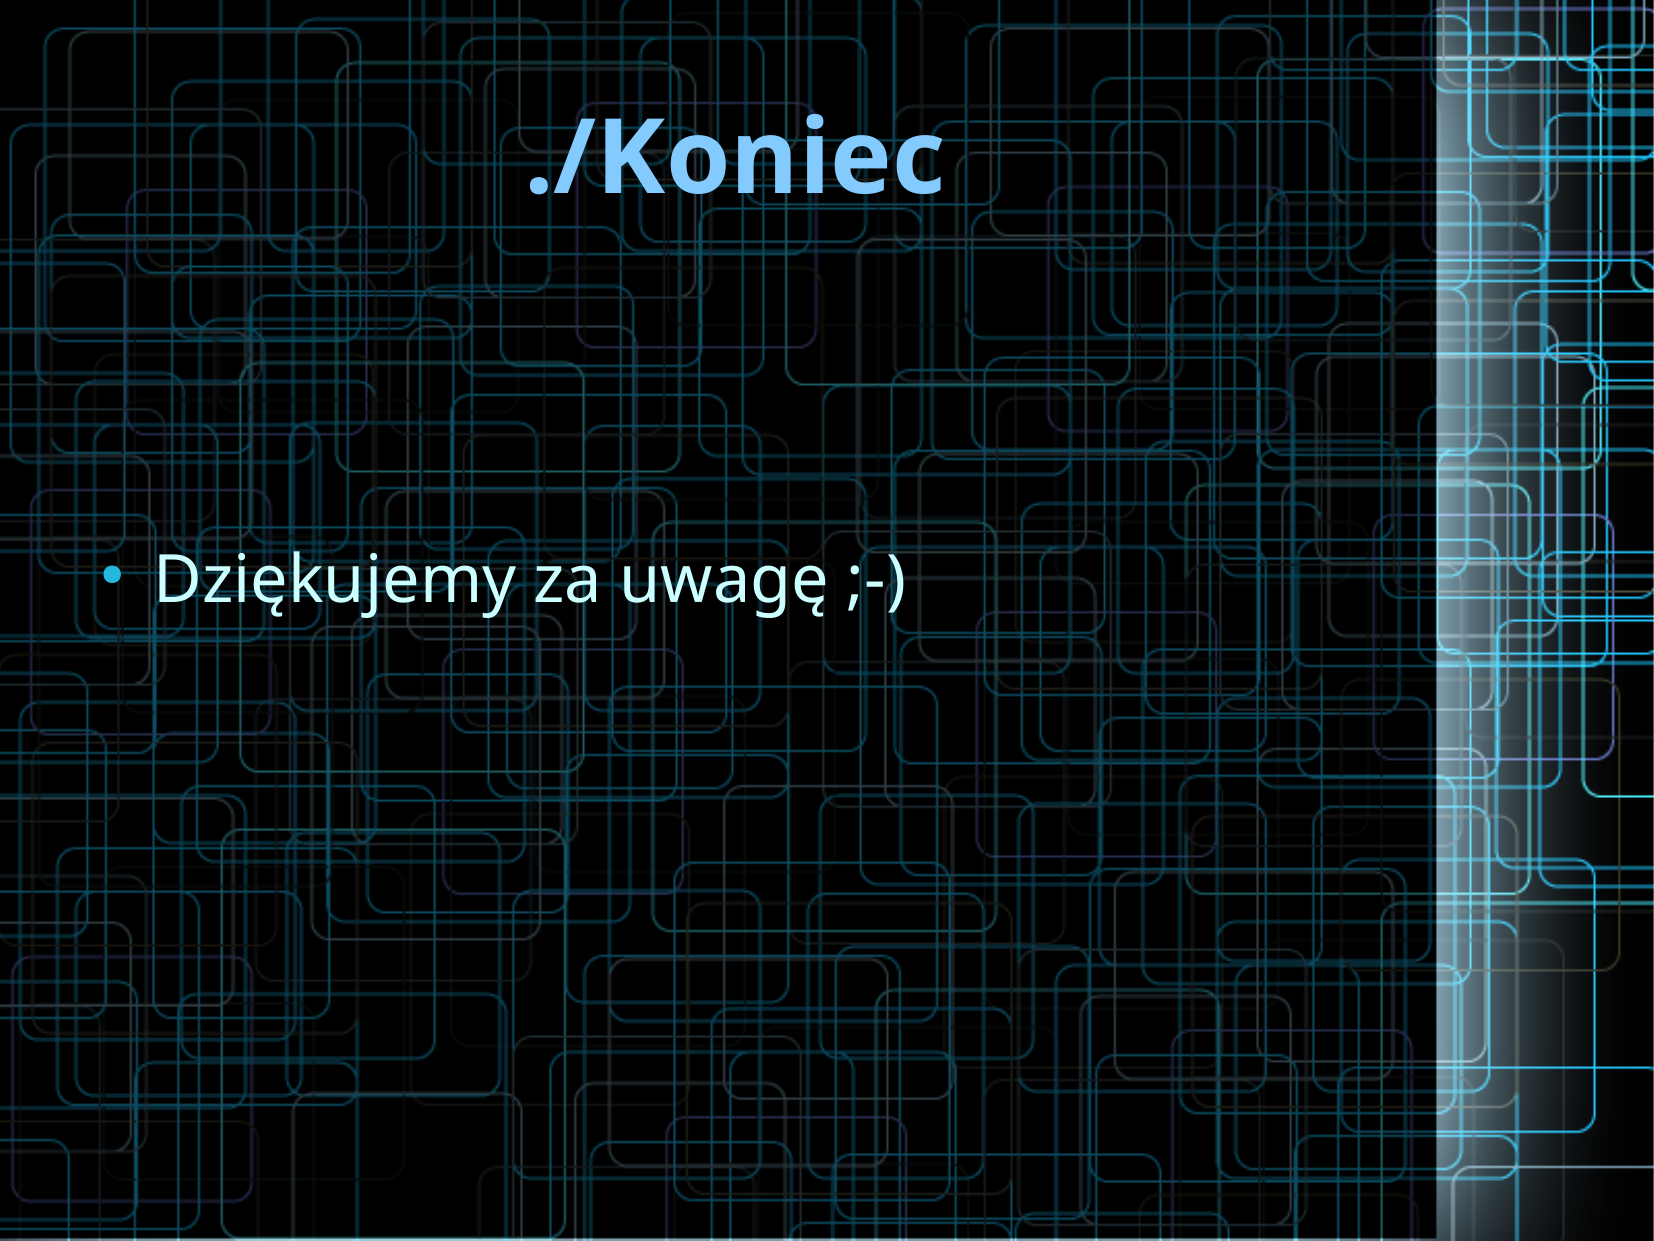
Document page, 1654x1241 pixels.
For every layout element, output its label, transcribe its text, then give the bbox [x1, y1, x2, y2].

list Dziękujemy za uwagę ;-) [82, 290, 1388, 1109]
picture [0, 0, 1654, 1241]
title ./Koniec [82, 49, 1388, 257]
